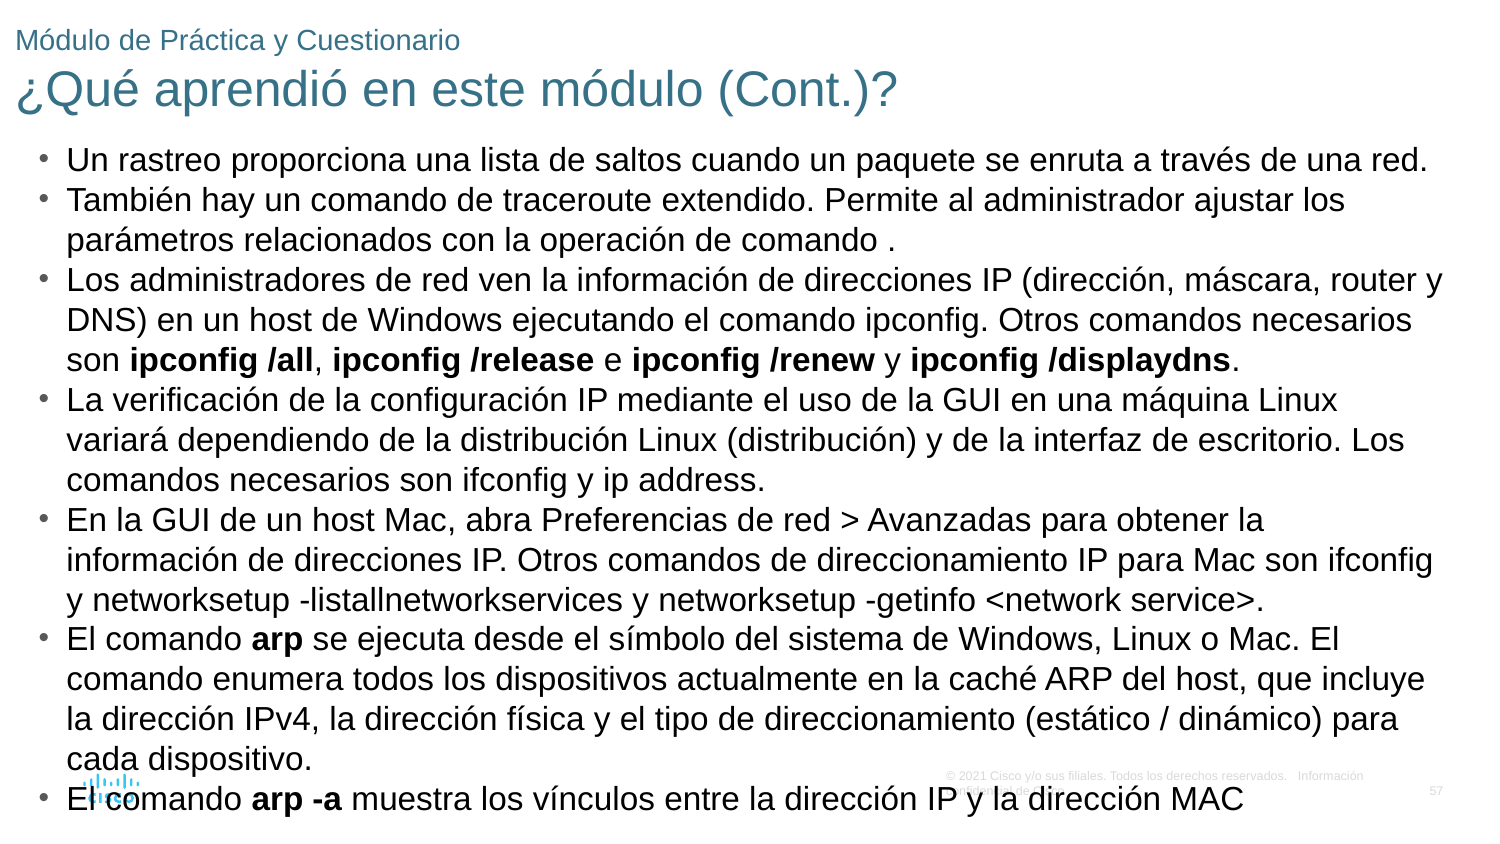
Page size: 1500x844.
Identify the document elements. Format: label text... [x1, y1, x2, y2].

list Un rastreo proporciona una lista de saltos cuando un paquete se enruta a través de una red. También hay un comando de traceroute extendido. Permite al administrador ajustar los parámetros relacionados con la operación de comando . Los administradores de red ven la información de direcciones IP (dirección, máscara, router y DNS) en un host de Windows ejecutando el comando ipconfig. Otros comandos necesarios son ipconfig /all, ipconfig /release e ipconfig /renew y ipconfig /displaydns. La verificación de la configuración IP mediante el uso de la GUI en una máquina Linux variará dependiendo de la distribución Linux (distribución) y de la interfaz de escritorio. Los comandos necesarios son ifconfig y ip address. En la GUI de un host Mac, abra Preferencias de red > Avanzadas para obtener la información de direcciones IP. Otros comandos de direccionamiento IP para Mac son ifconfig y networksetup -listallnetworkservices y networksetup -getinfo <network service>. El comando arp se ejecuta desde el símbolo del sistema de Windows, Linux o Mac. El comando enumera todos los dispositivos actualmente en la caché ARP del host, que incluye la dirección IPv4, la dirección física y el tipo de direccionamiento (estático / dinámico) para cada dispositivo. El comando arp -a muestra los vínculos entre la dirección IP y la dirección MAC [23, 131, 1476, 813]
title Módulo de Práctica y Cuestionario ¿Qué aprendió en este módulo (Cont.)? [0, 6, 1500, 131]
